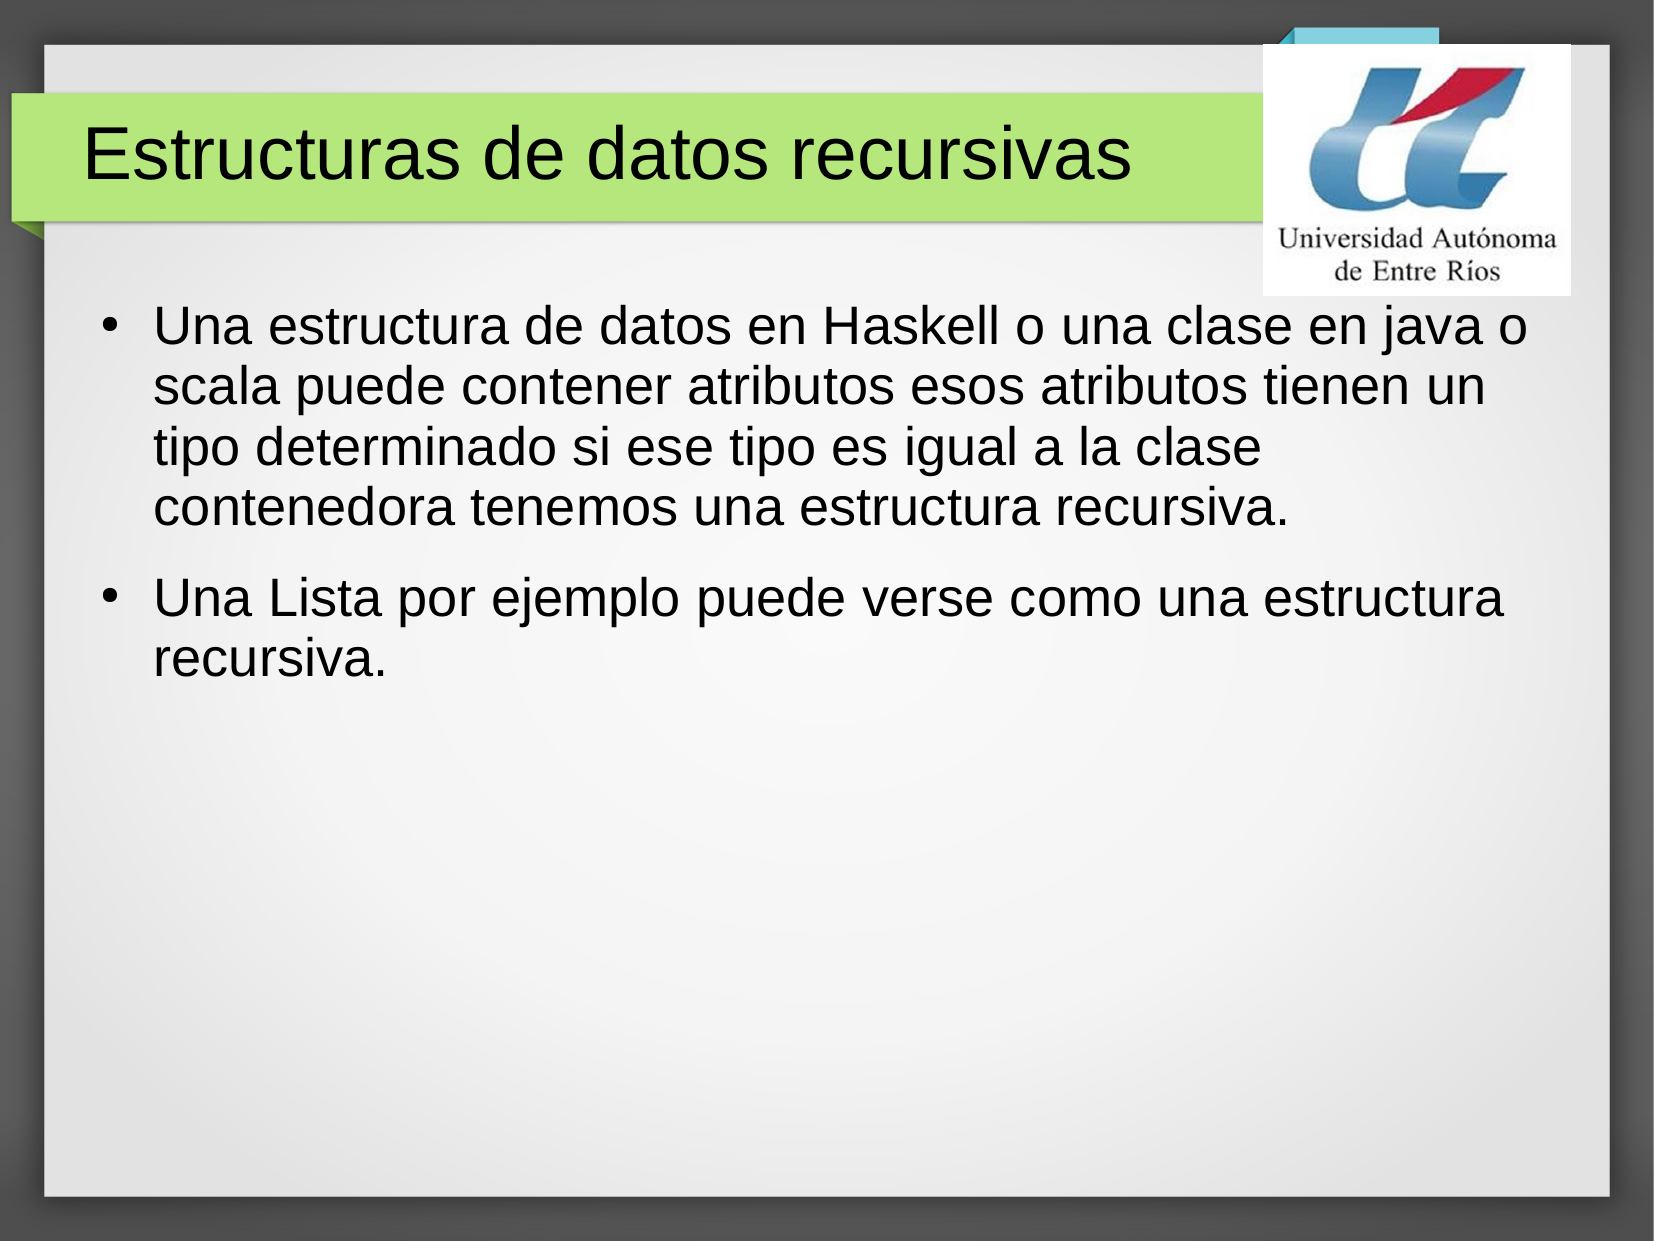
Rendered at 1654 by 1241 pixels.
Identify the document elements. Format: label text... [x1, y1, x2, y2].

picture [0, 0, 1654, 1241]
title Estructuras de datos recursivas [82, 94, 1263, 213]
list Una estructura de datos en Haskell o una clase en java o scala puede contener atributos esos atributos tienen un tipo determinado si ese tipo es igual a la clase contenedora tenemos una estructura recursiva. Una Lista por ejemplo puede verse como una estructura recursiva. [82, 295, 1571, 1015]
